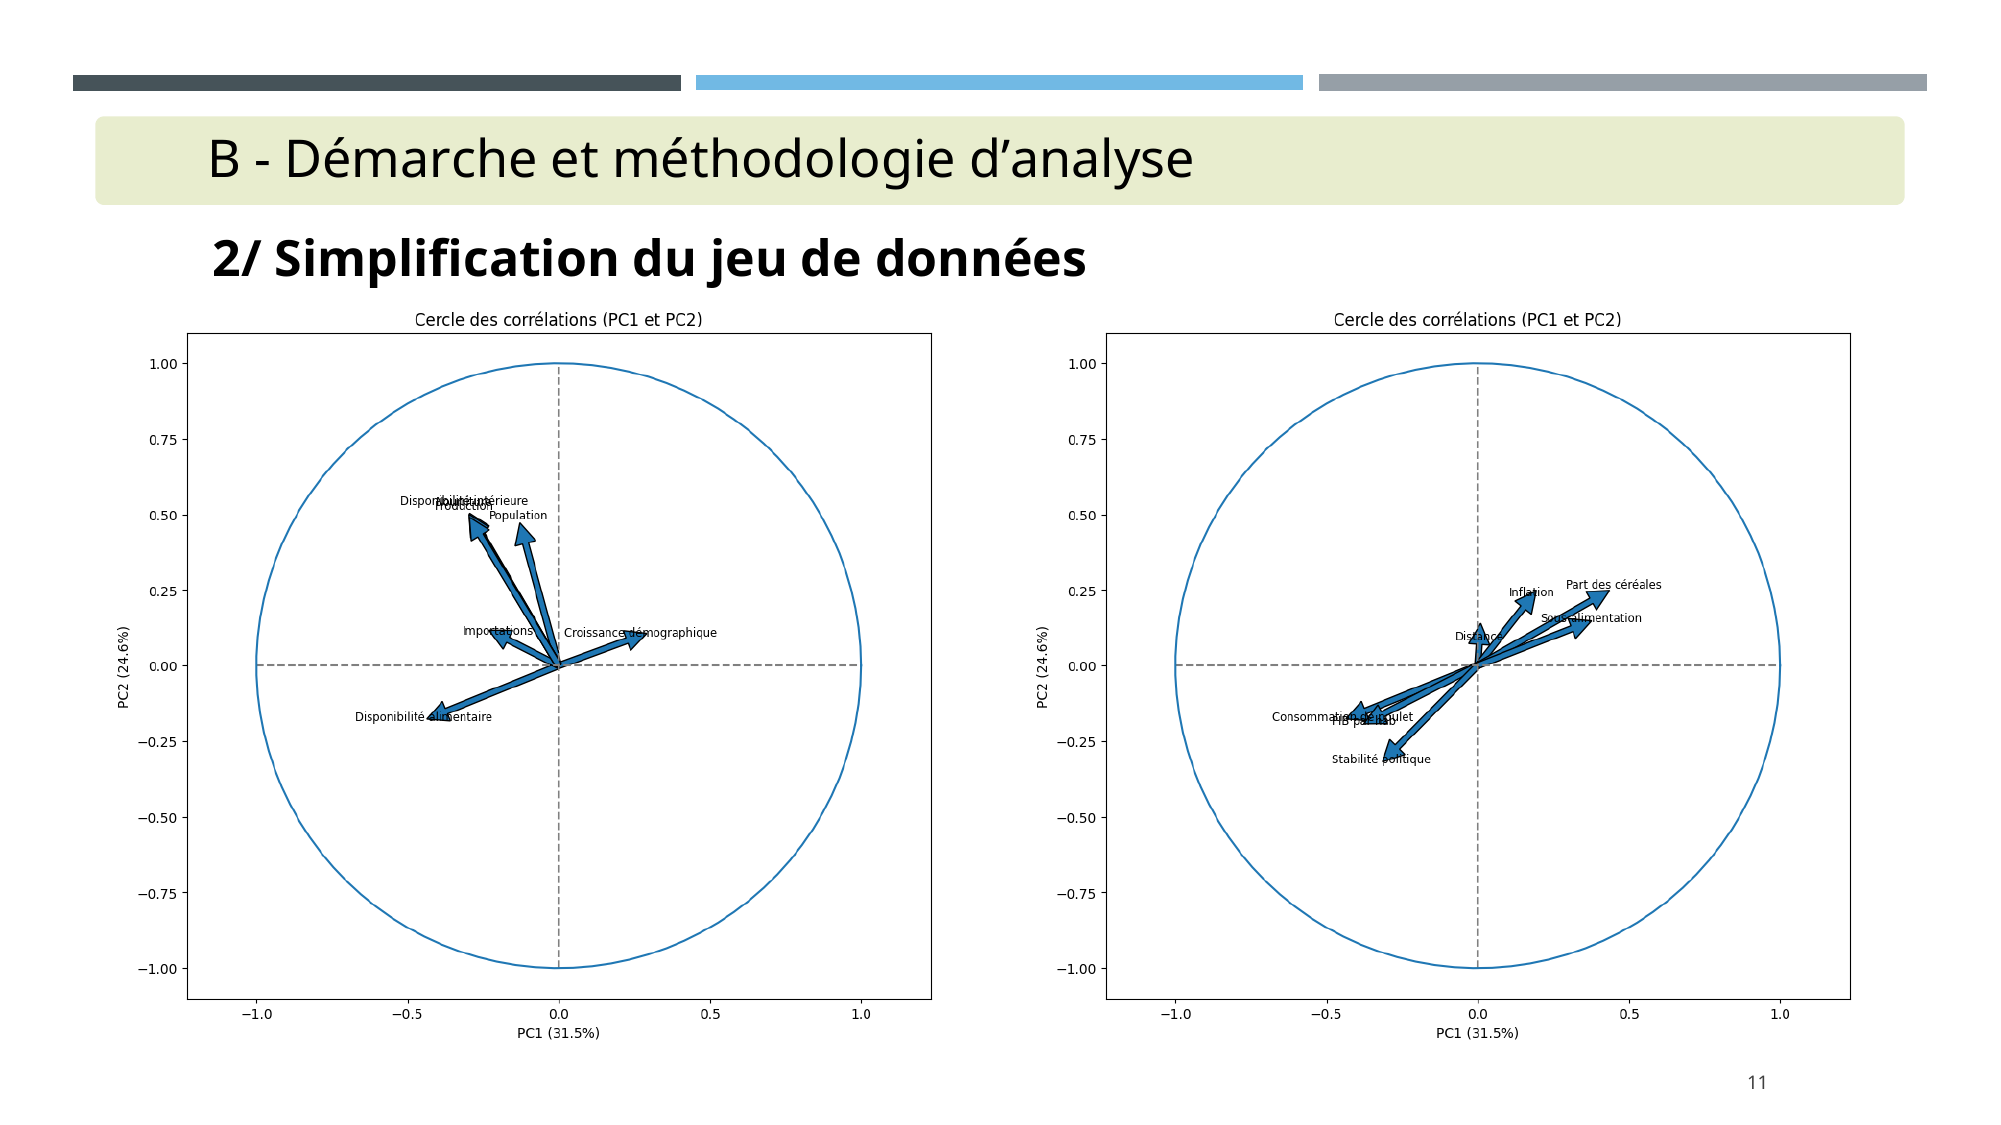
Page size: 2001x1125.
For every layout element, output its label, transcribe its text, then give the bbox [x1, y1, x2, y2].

text_box 2/ Simplification du jeu de données [197, 219, 1848, 346]
text_box [1732, 1053, 1905, 1114]
picture [1027, 302, 1858, 1049]
picture [108, 302, 939, 1049]
text_box B - Démarche et méthodologie d’analyse [197, 116, 1905, 205]
text_box [95, 116, 197, 205]
